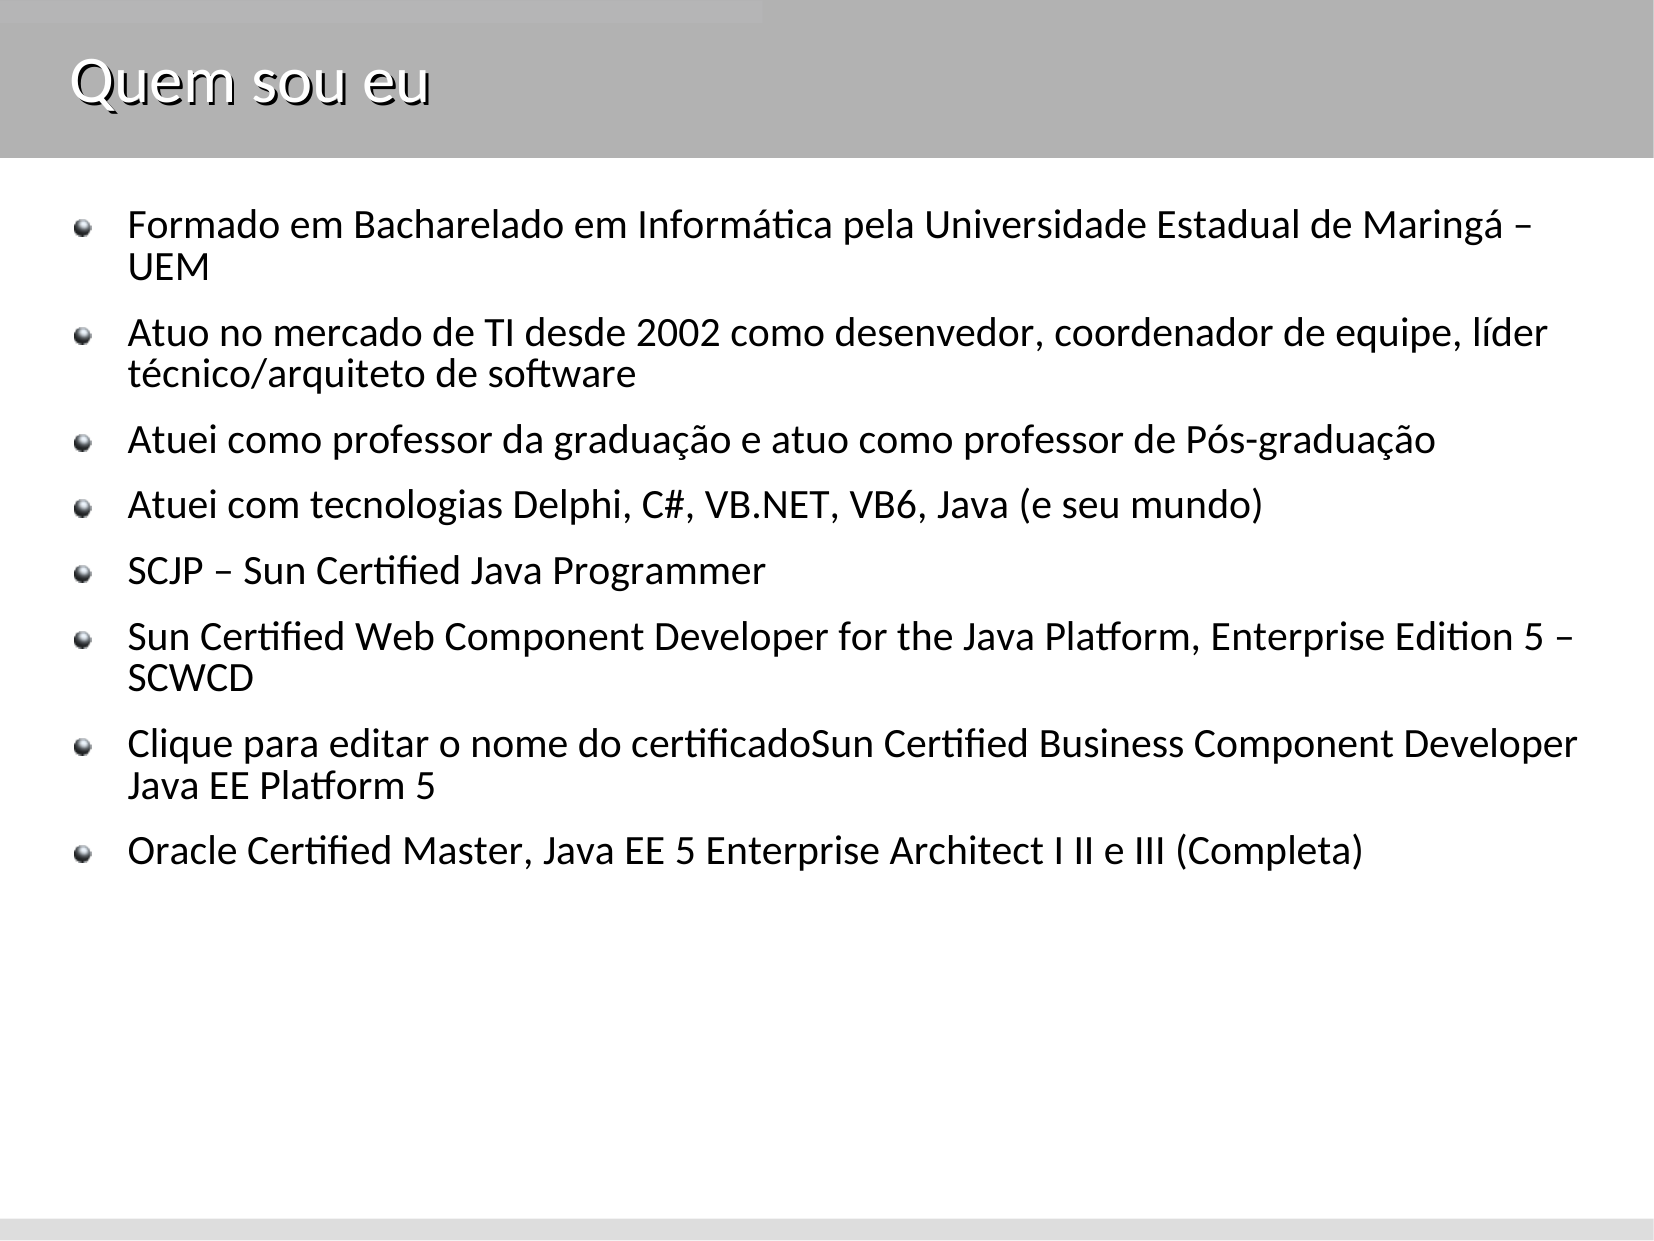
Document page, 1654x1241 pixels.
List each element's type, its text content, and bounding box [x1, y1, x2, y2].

title Quem sou eu [70, 11, 1536, 160]
list Formado em Bacharelado em Informática pela Universidade Estadual de Maringá – UEM Atuo no mercado de TI desde 2002 como desenvedor, coordenador de equipe, líder técnico/arquiteto de software Atuei como professor da graduação e atuo como professor de Pós-graduação Atuei com tecnologias Delphi, C#, VB.NET, VB6, Java (e seu mundo) SCJP – Sun Certified Java Programmer Sun Certified Web Component Developer for the Java Platform, Enterprise Edition 5 – SCWCD Clique para editar o nome do certificadoSun Certified Business Component Developer Java EE Platform 5 Oracle Certified Master, Java EE 5 Enterprise Architect I II e III (Completa) [56, 207, 1595, 1128]
